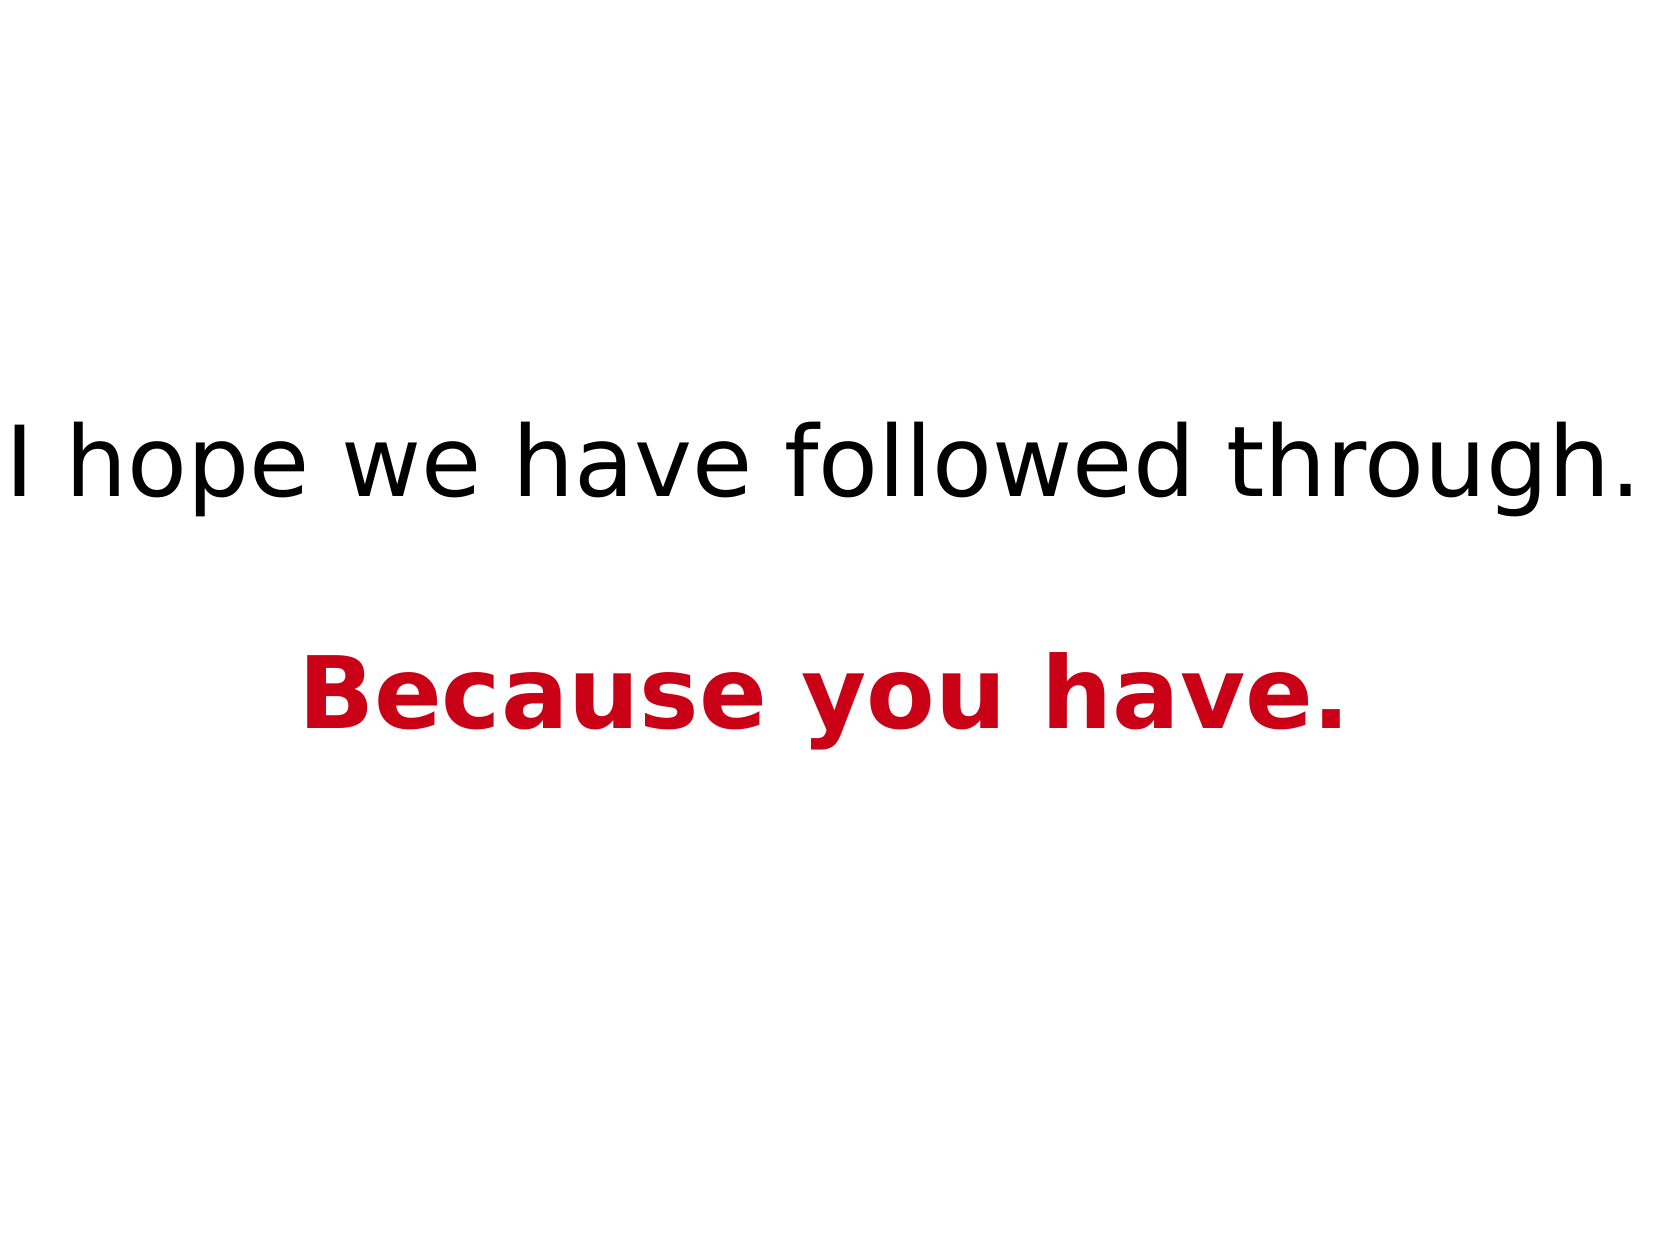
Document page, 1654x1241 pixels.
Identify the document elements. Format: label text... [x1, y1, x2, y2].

subtitle I hope we have followed through. Because you have. [0, 49, 1651, 1109]
